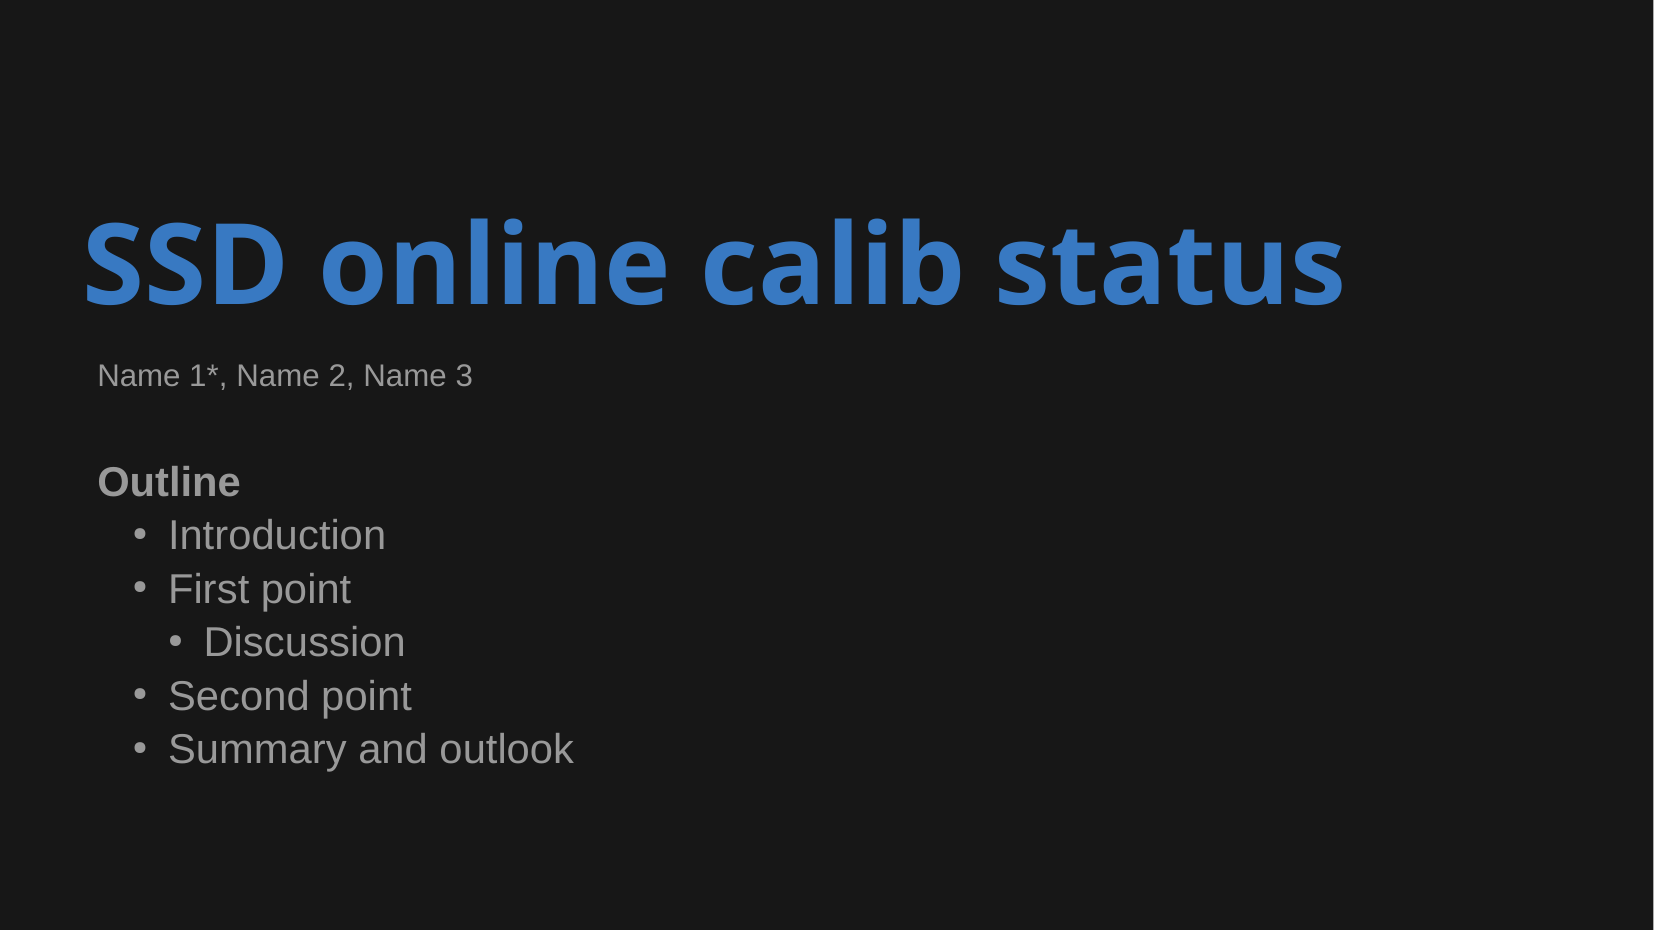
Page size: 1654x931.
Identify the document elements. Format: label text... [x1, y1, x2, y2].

title SSD online calib status [82, 44, 1571, 338]
